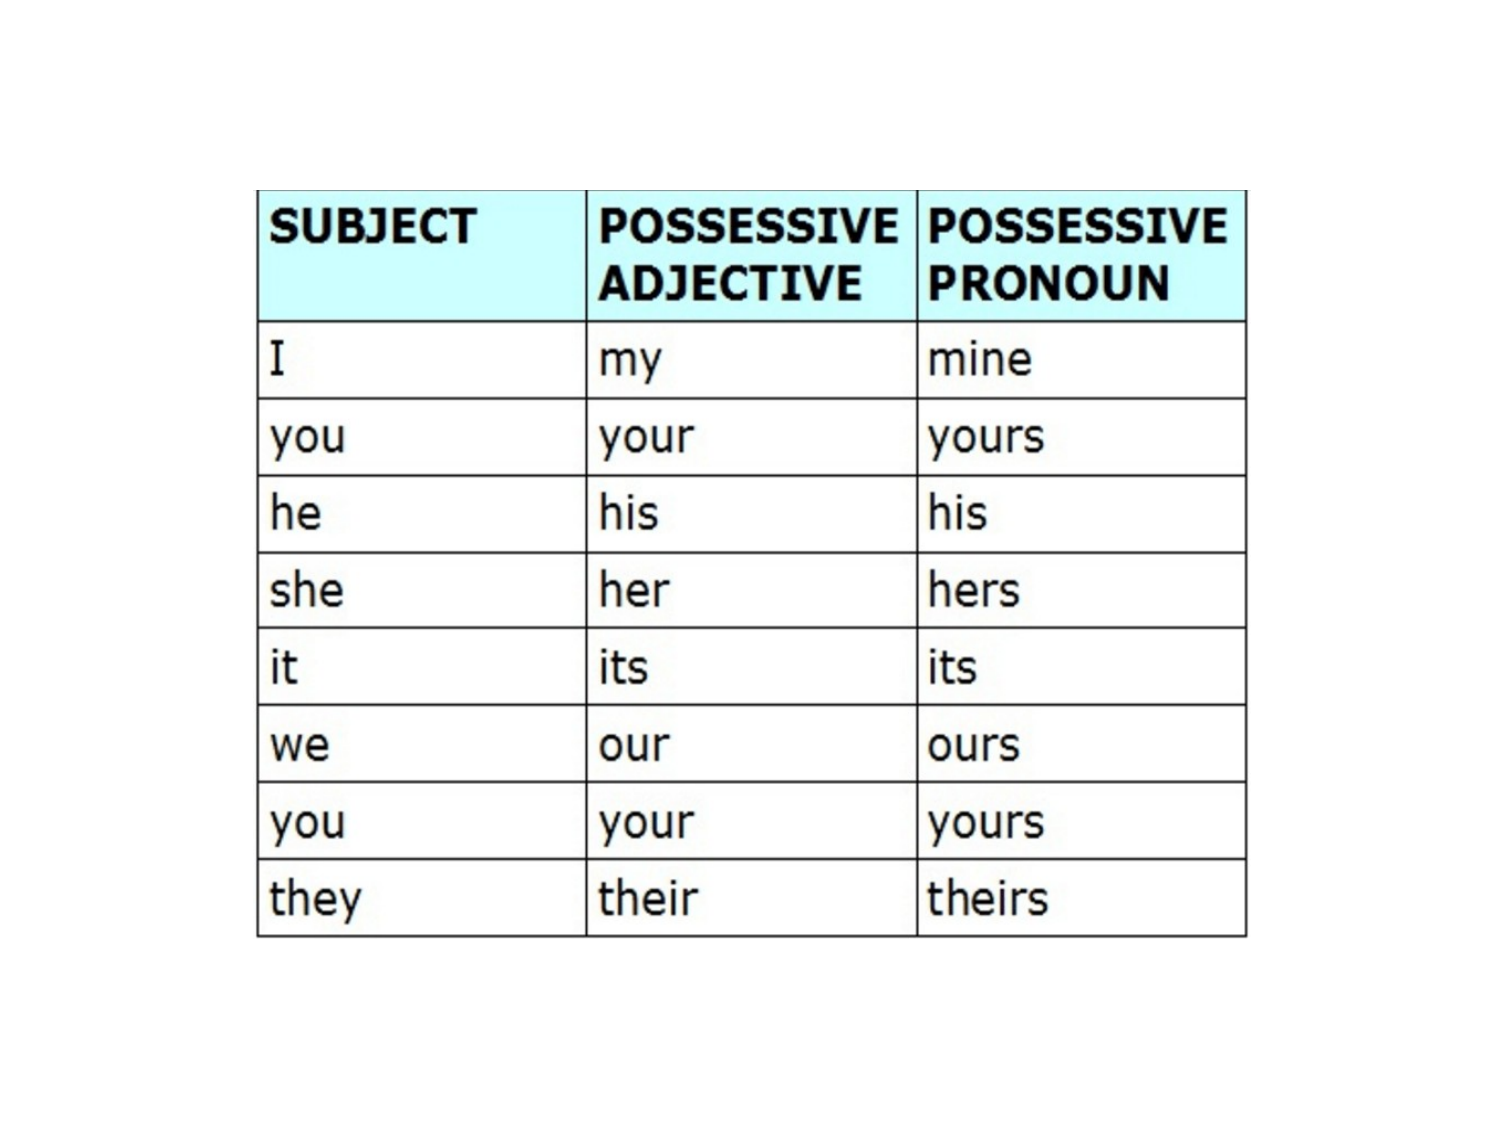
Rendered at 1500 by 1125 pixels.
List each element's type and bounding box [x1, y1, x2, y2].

picture [253, 190, 1251, 939]
